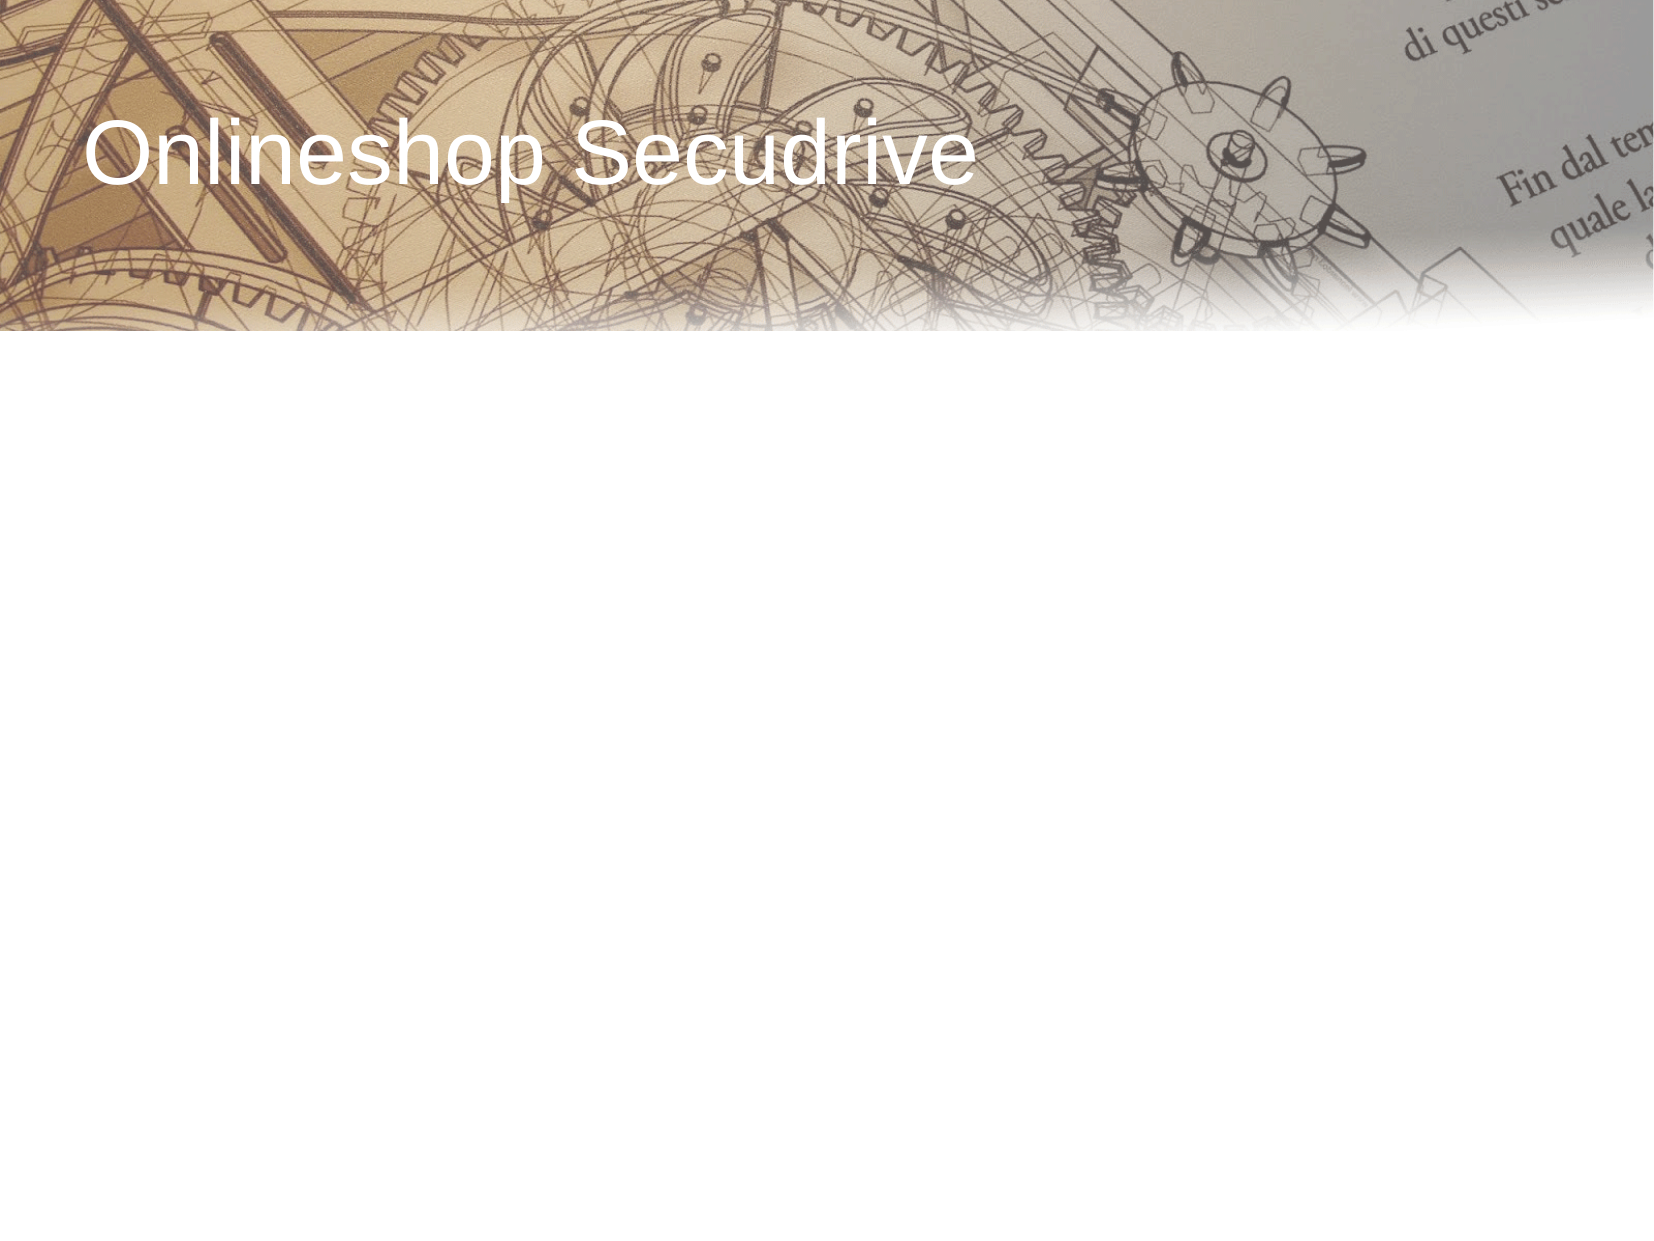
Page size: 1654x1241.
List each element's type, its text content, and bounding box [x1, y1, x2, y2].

picture [0, 0, 1654, 331]
title Onlineshop Secudrive [82, 49, 1571, 257]
